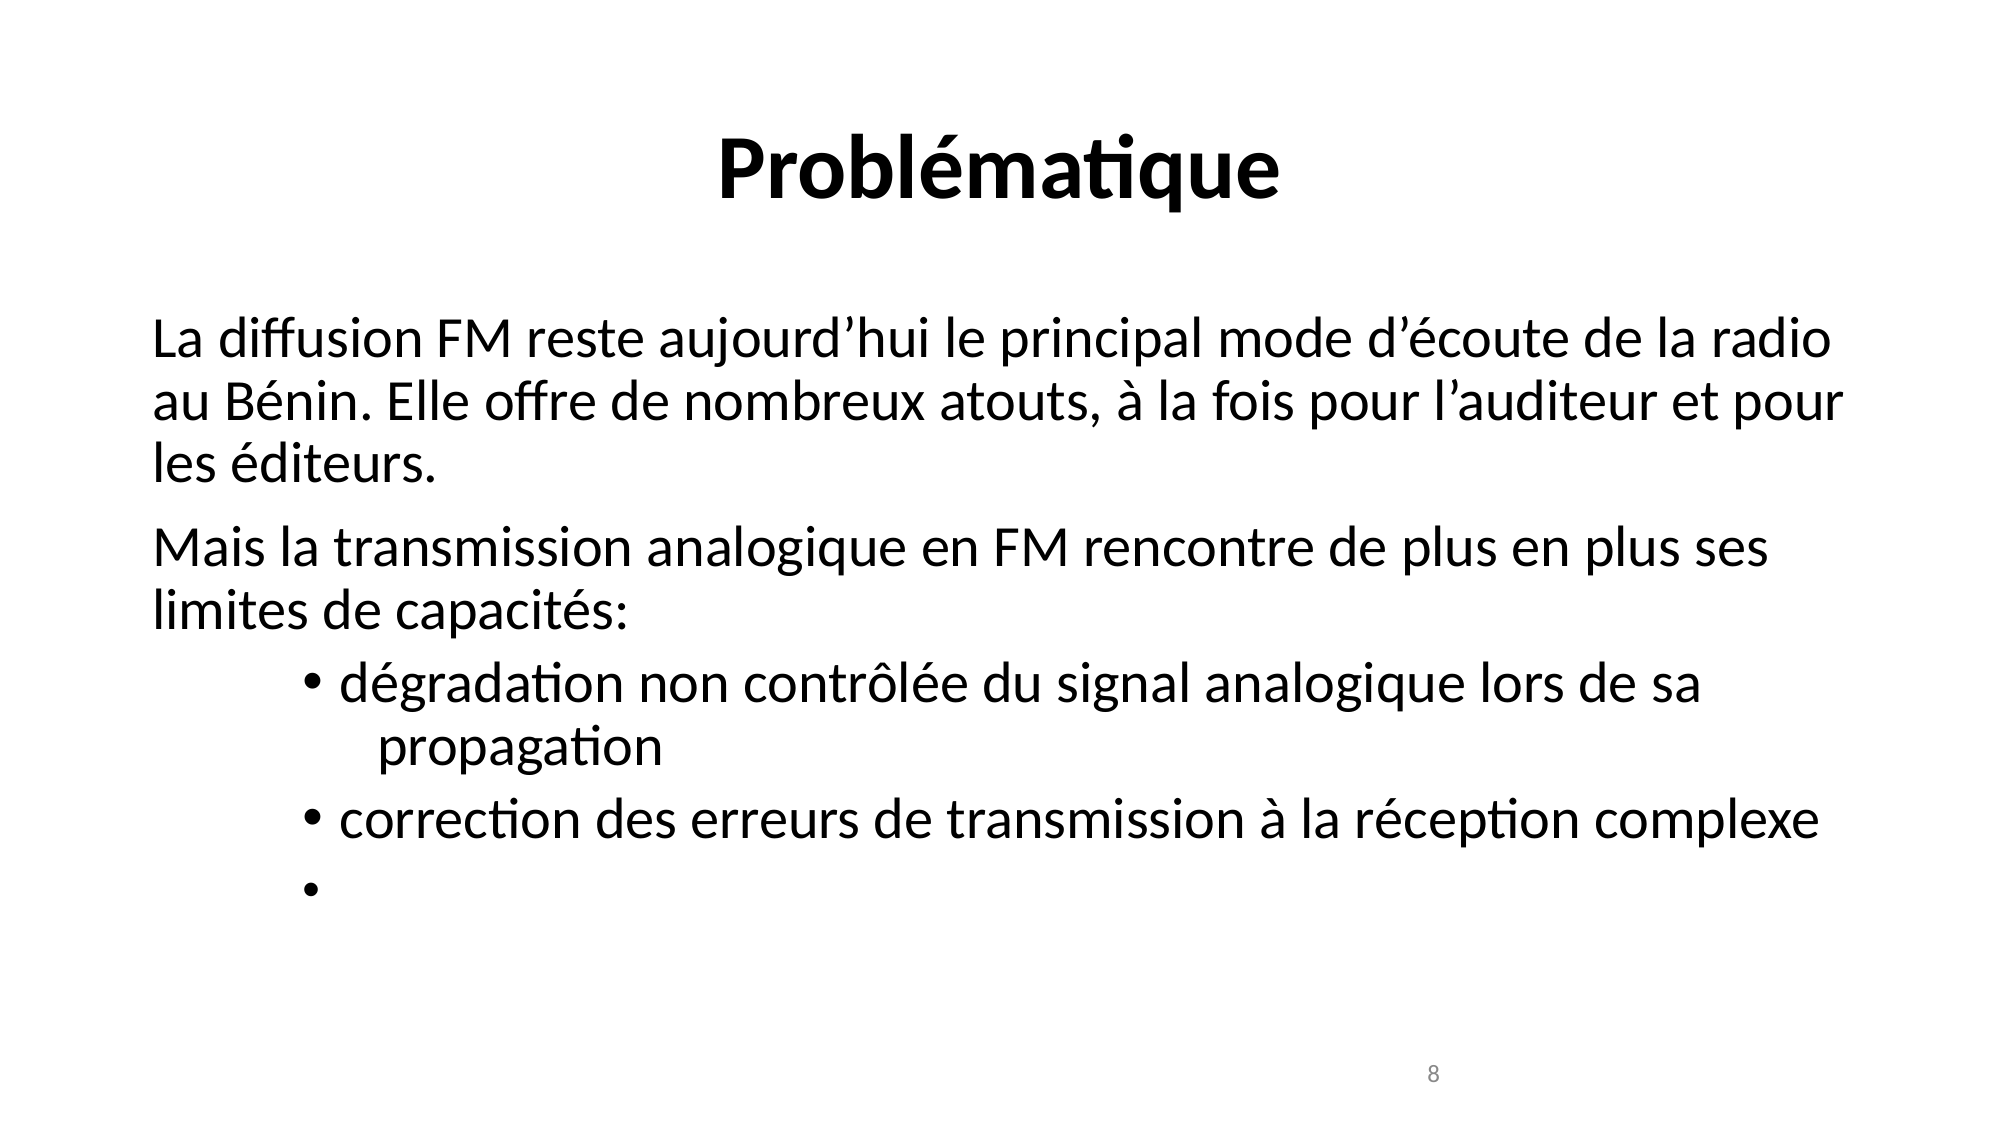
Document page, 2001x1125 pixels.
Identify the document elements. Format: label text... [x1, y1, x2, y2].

title Problématique [137, 59, 1863, 278]
list La diffusion FM reste aujourd’hui le principal mode d’écoute de la radio au Bénin. Elle offre de nombreux atouts, à la fois pour l’auditeur et pour les éditeurs. Mais la transmission analogique en FM rencontre de plus en plus ses limites de capacités: dégradation non contrôlée du signal analogique lors de sa propagation correction des erreurs de transmission à la réception complexe [137, 299, 1863, 1014]
text_box [1412, 1042, 1863, 1103]
